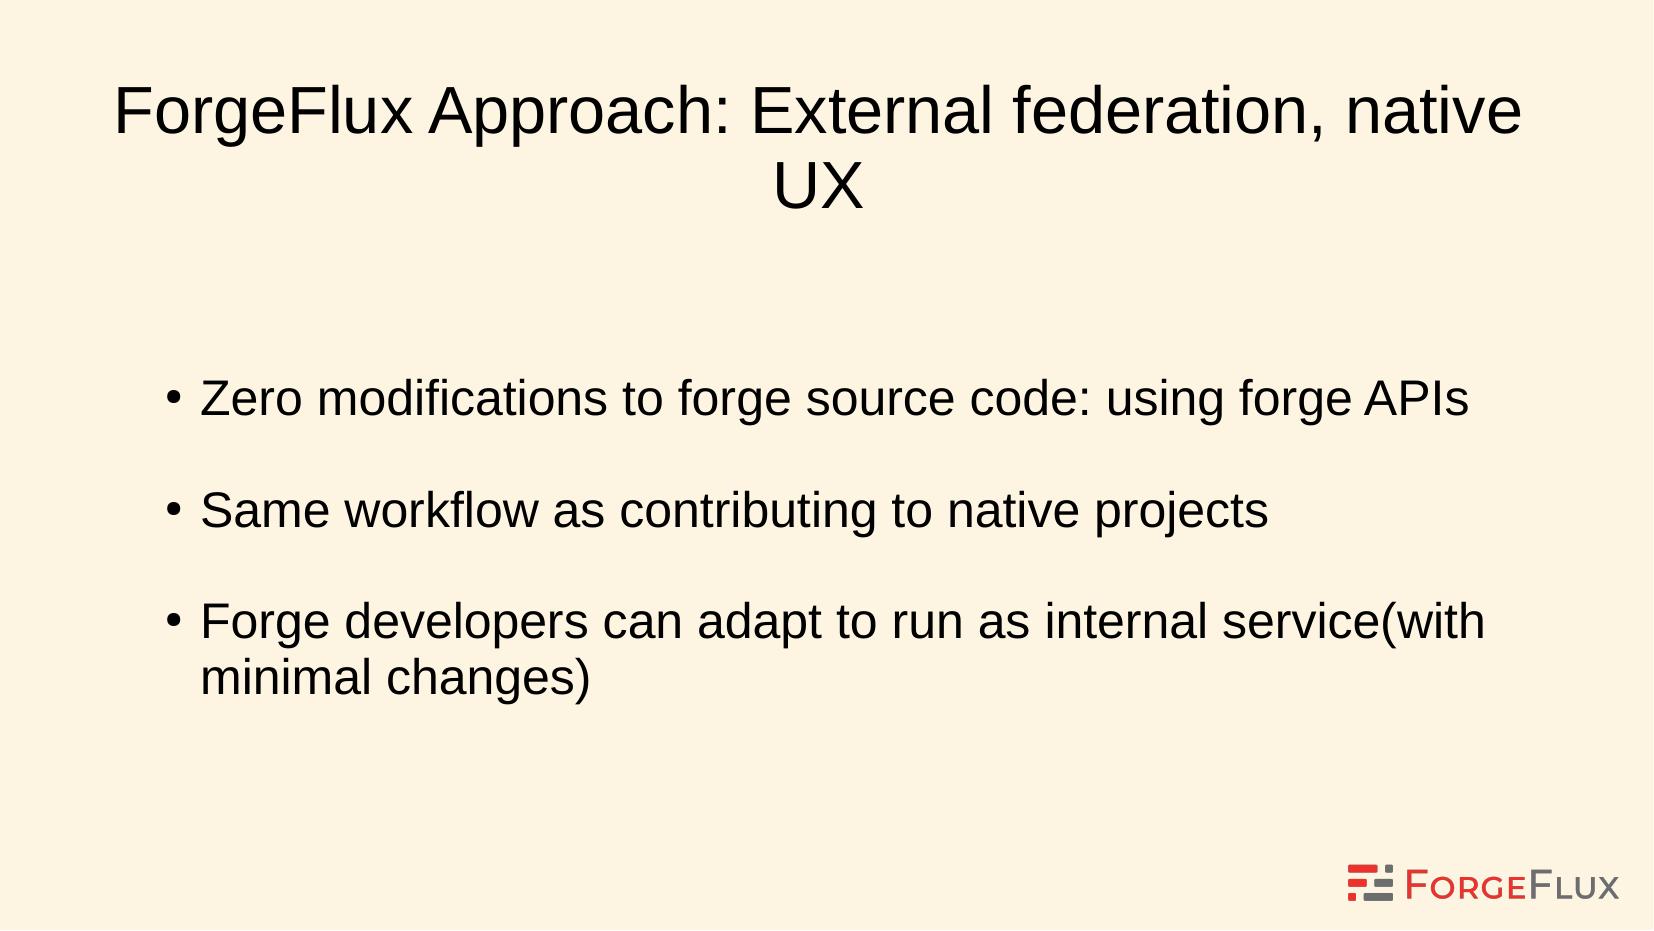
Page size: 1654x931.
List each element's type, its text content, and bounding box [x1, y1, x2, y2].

picture [1317, 824, 1651, 931]
text_box Zero modifications to forge source code: using forge APIs Same workflow as contributing to native projects Forge developers can adapt to run as internal service(with minimal changes) [150, 363, 1538, 713]
title ForgeFlux Approach: External federation, native UX [75, 70, 1564, 226]
